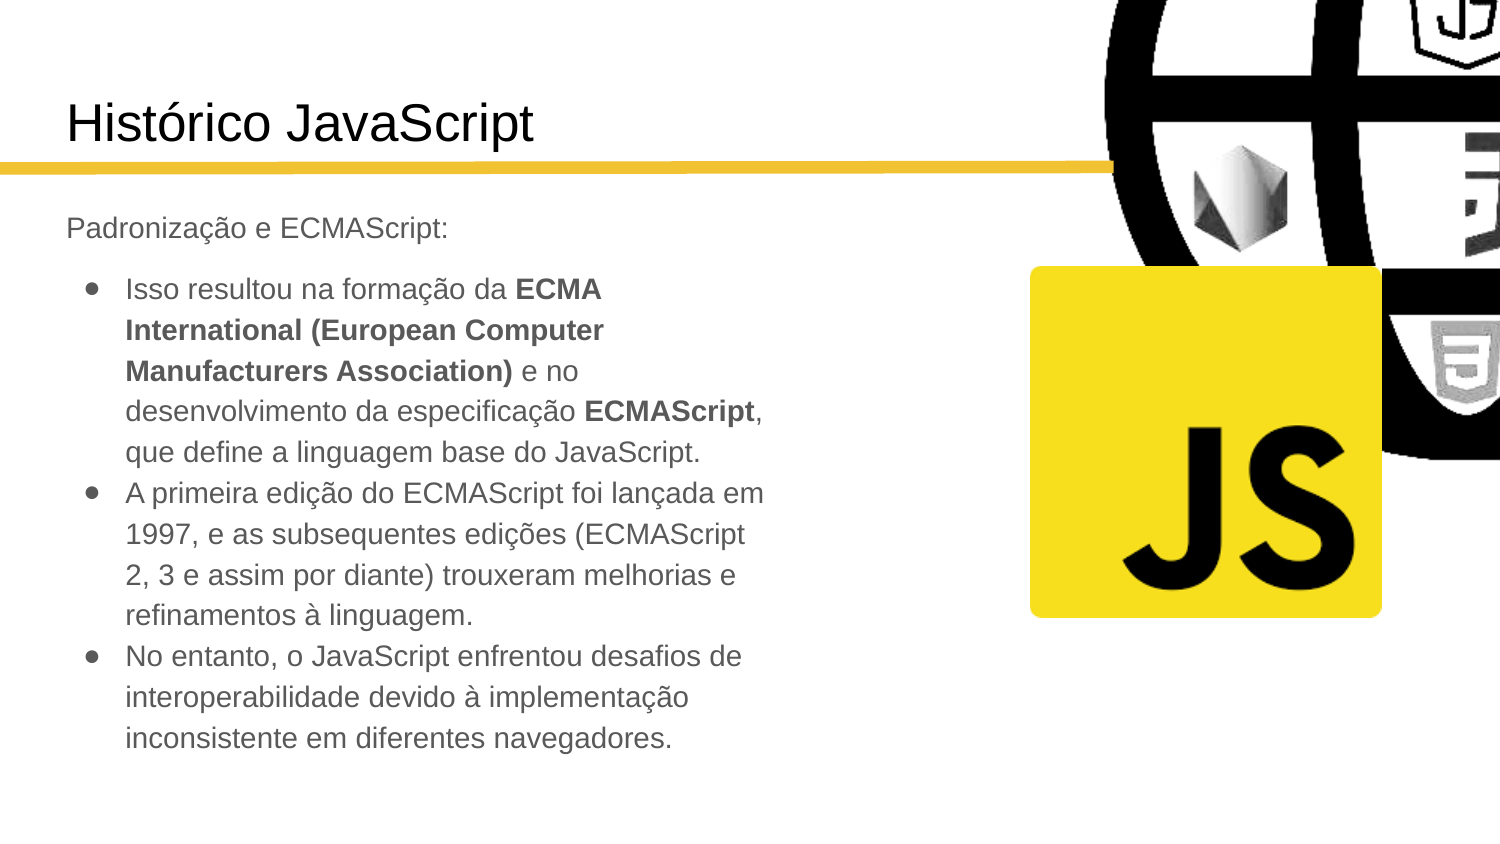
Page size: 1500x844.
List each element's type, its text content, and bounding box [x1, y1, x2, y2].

picture [1030, 0, 1500, 618]
list Padronização e ECMAScript: Isso resultou na formação da ECMA International (European Computer Manufacturers Association) e no desenvolvimento da especificação ECMAScript, que define a linguagem base do JavaScript. A primeira edição do ECMAScript foi lançada em 1997, e as subsequentes edições (ECMAScript 2, 3 e assim por diante) trouxeram melhorias e refinamentos à linguagem. No entanto, o JavaScript enfrentou desafios de interoperabilidade devido à implementação inconsistente em diferentes navegadores. [51, 189, 782, 831]
title Histórico JavaScript [51, 72, 1449, 167]
